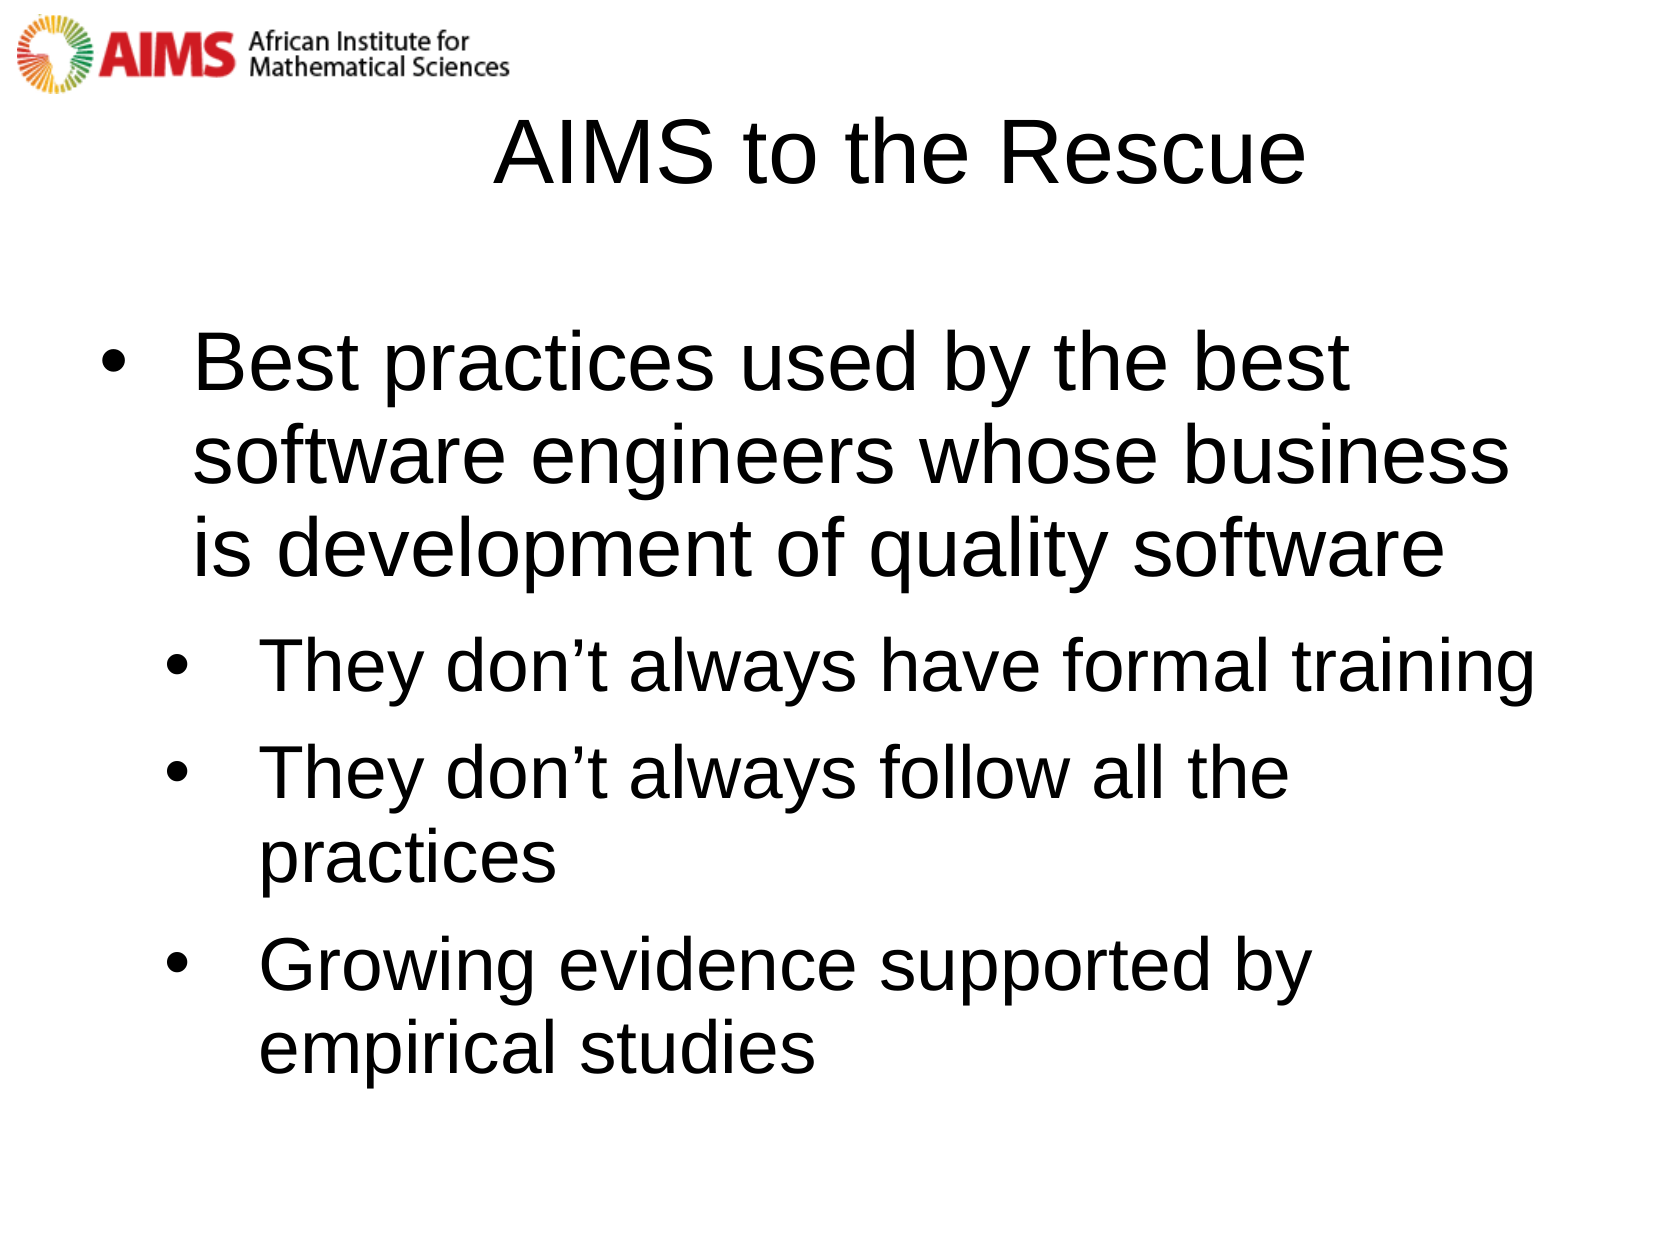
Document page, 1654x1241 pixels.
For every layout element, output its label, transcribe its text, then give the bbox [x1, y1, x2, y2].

title AIMS to the Rescue [231, 49, 1572, 257]
list Best practices used by the best software engineers whose business is development of quality software They don’t always have formal training They don’t always follow all the practices Growing evidence supported by empirical studies [82, 308, 1572, 1207]
picture [17, 14, 511, 94]
